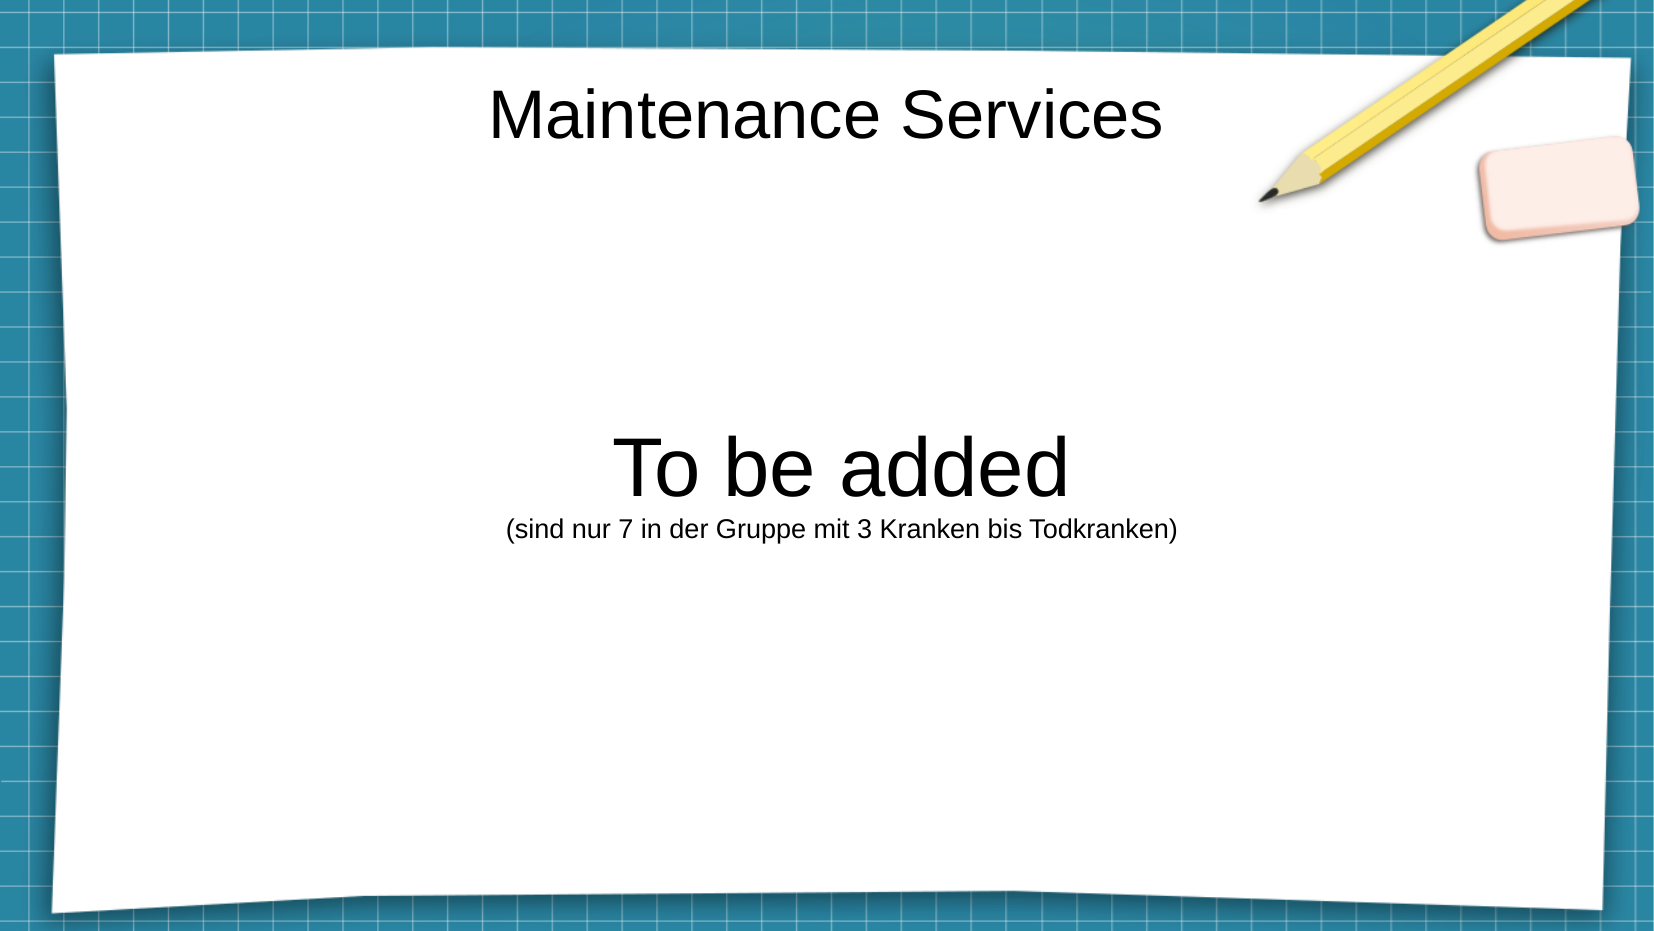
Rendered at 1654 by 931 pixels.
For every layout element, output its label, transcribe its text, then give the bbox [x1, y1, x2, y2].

title Maintenance Services [82, 37, 1571, 193]
text_box To be added (sind nur 7 in der Gruppe mit 3 Kranken bis Todkranken) [442, 413, 1241, 552]
picture [0, 0, 1654, 931]
